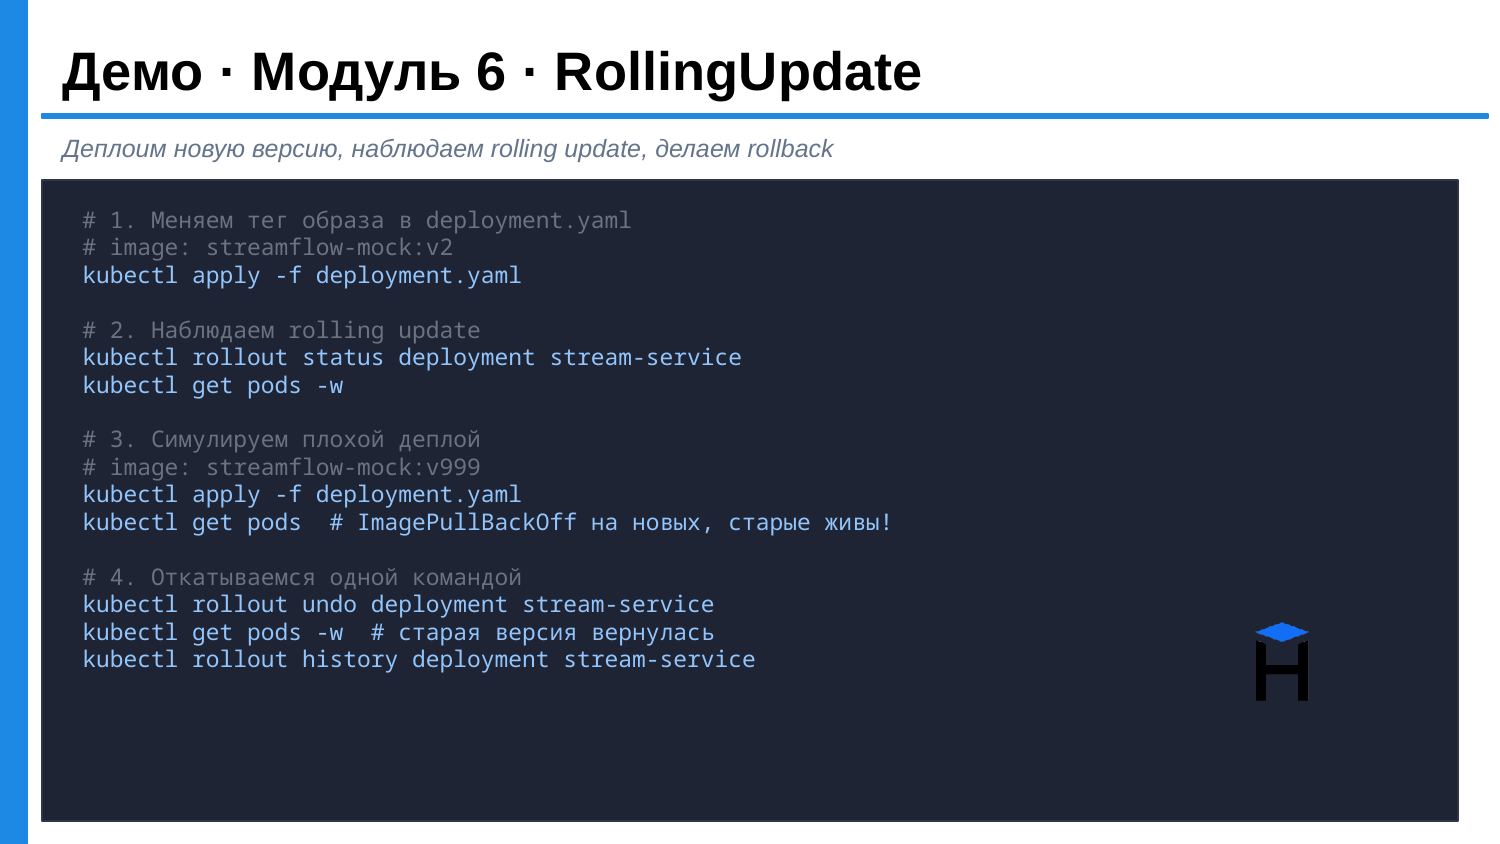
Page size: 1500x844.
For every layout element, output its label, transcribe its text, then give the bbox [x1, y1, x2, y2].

text_box Деплоим новую версию, наблюдаем rolling update, делаем rollback [47, 123, 1488, 171]
text_box [41, 113, 1488, 119]
text_box [0, 0, 27, 844]
picture [1255, 622, 1309, 701]
text_box # 1. Меняем тег образа в deployment.yaml # image: streamflow-mock:v2 kubectl apply -f deployment.yaml # 2. Наблюдаем rolling update kubectl rollout status deployment stream-service kubectl get pods -w # 3. Симулируем плохой деплой # image: streamflow-mock:v999 kubectl apply -f deployment.yaml kubectl get pods # ImagePullBackOff на новых, старые живы! # 4. Откатываемся одной командой kubectl rollout undo deployment stream-service kubectl get pods -w # старая версия вернулась kubectl rollout history deployment stream-service [67, 198, 1448, 804]
text_box [41, 180, 1458, 822]
text_box Демо · Модуль 6 · RollingUpdate [47, 26, 1488, 110]
